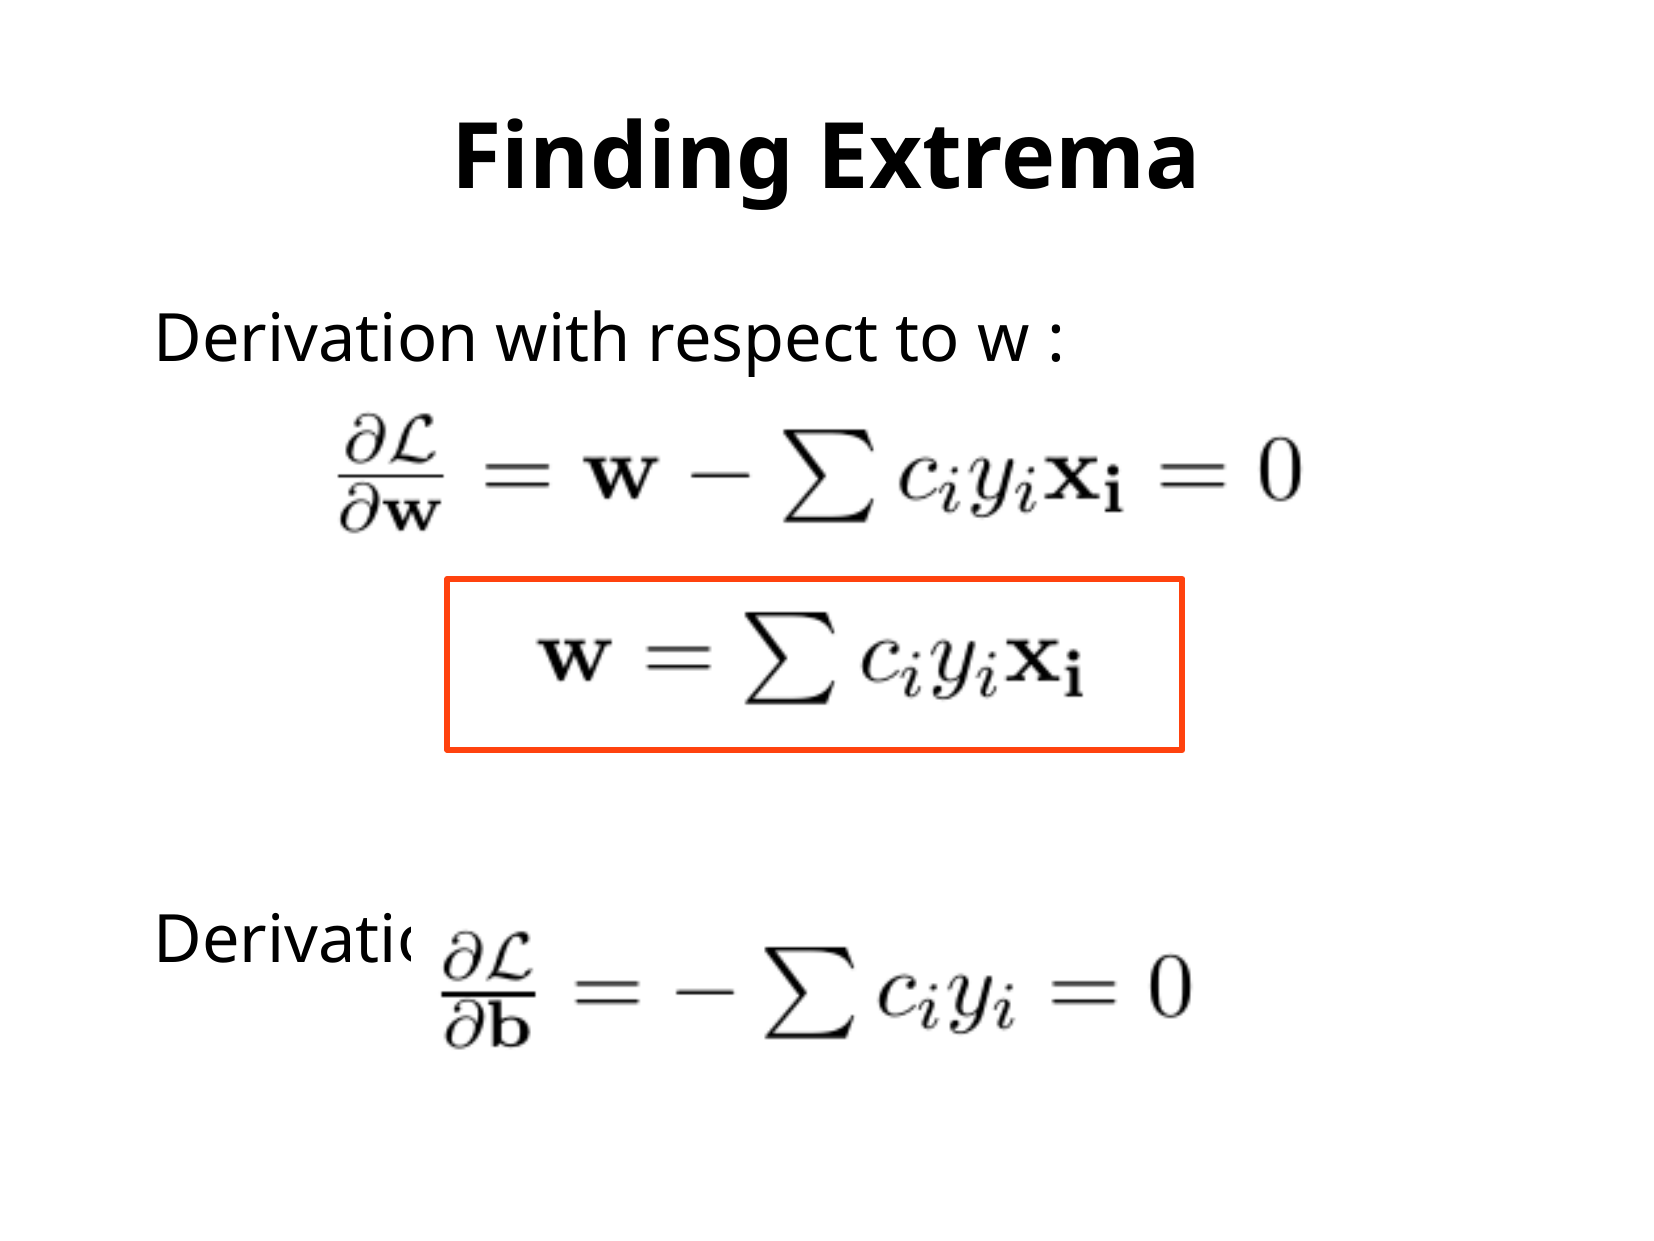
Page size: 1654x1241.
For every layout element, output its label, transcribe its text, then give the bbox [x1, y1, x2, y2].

picture [302, 388, 1351, 576]
list Derivation with respect to w : Derivation with respect to b : [82, 290, 1571, 1010]
title Finding Extrema [82, 49, 1571, 257]
picture [500, 582, 1154, 742]
picture [411, 901, 1243, 1085]
